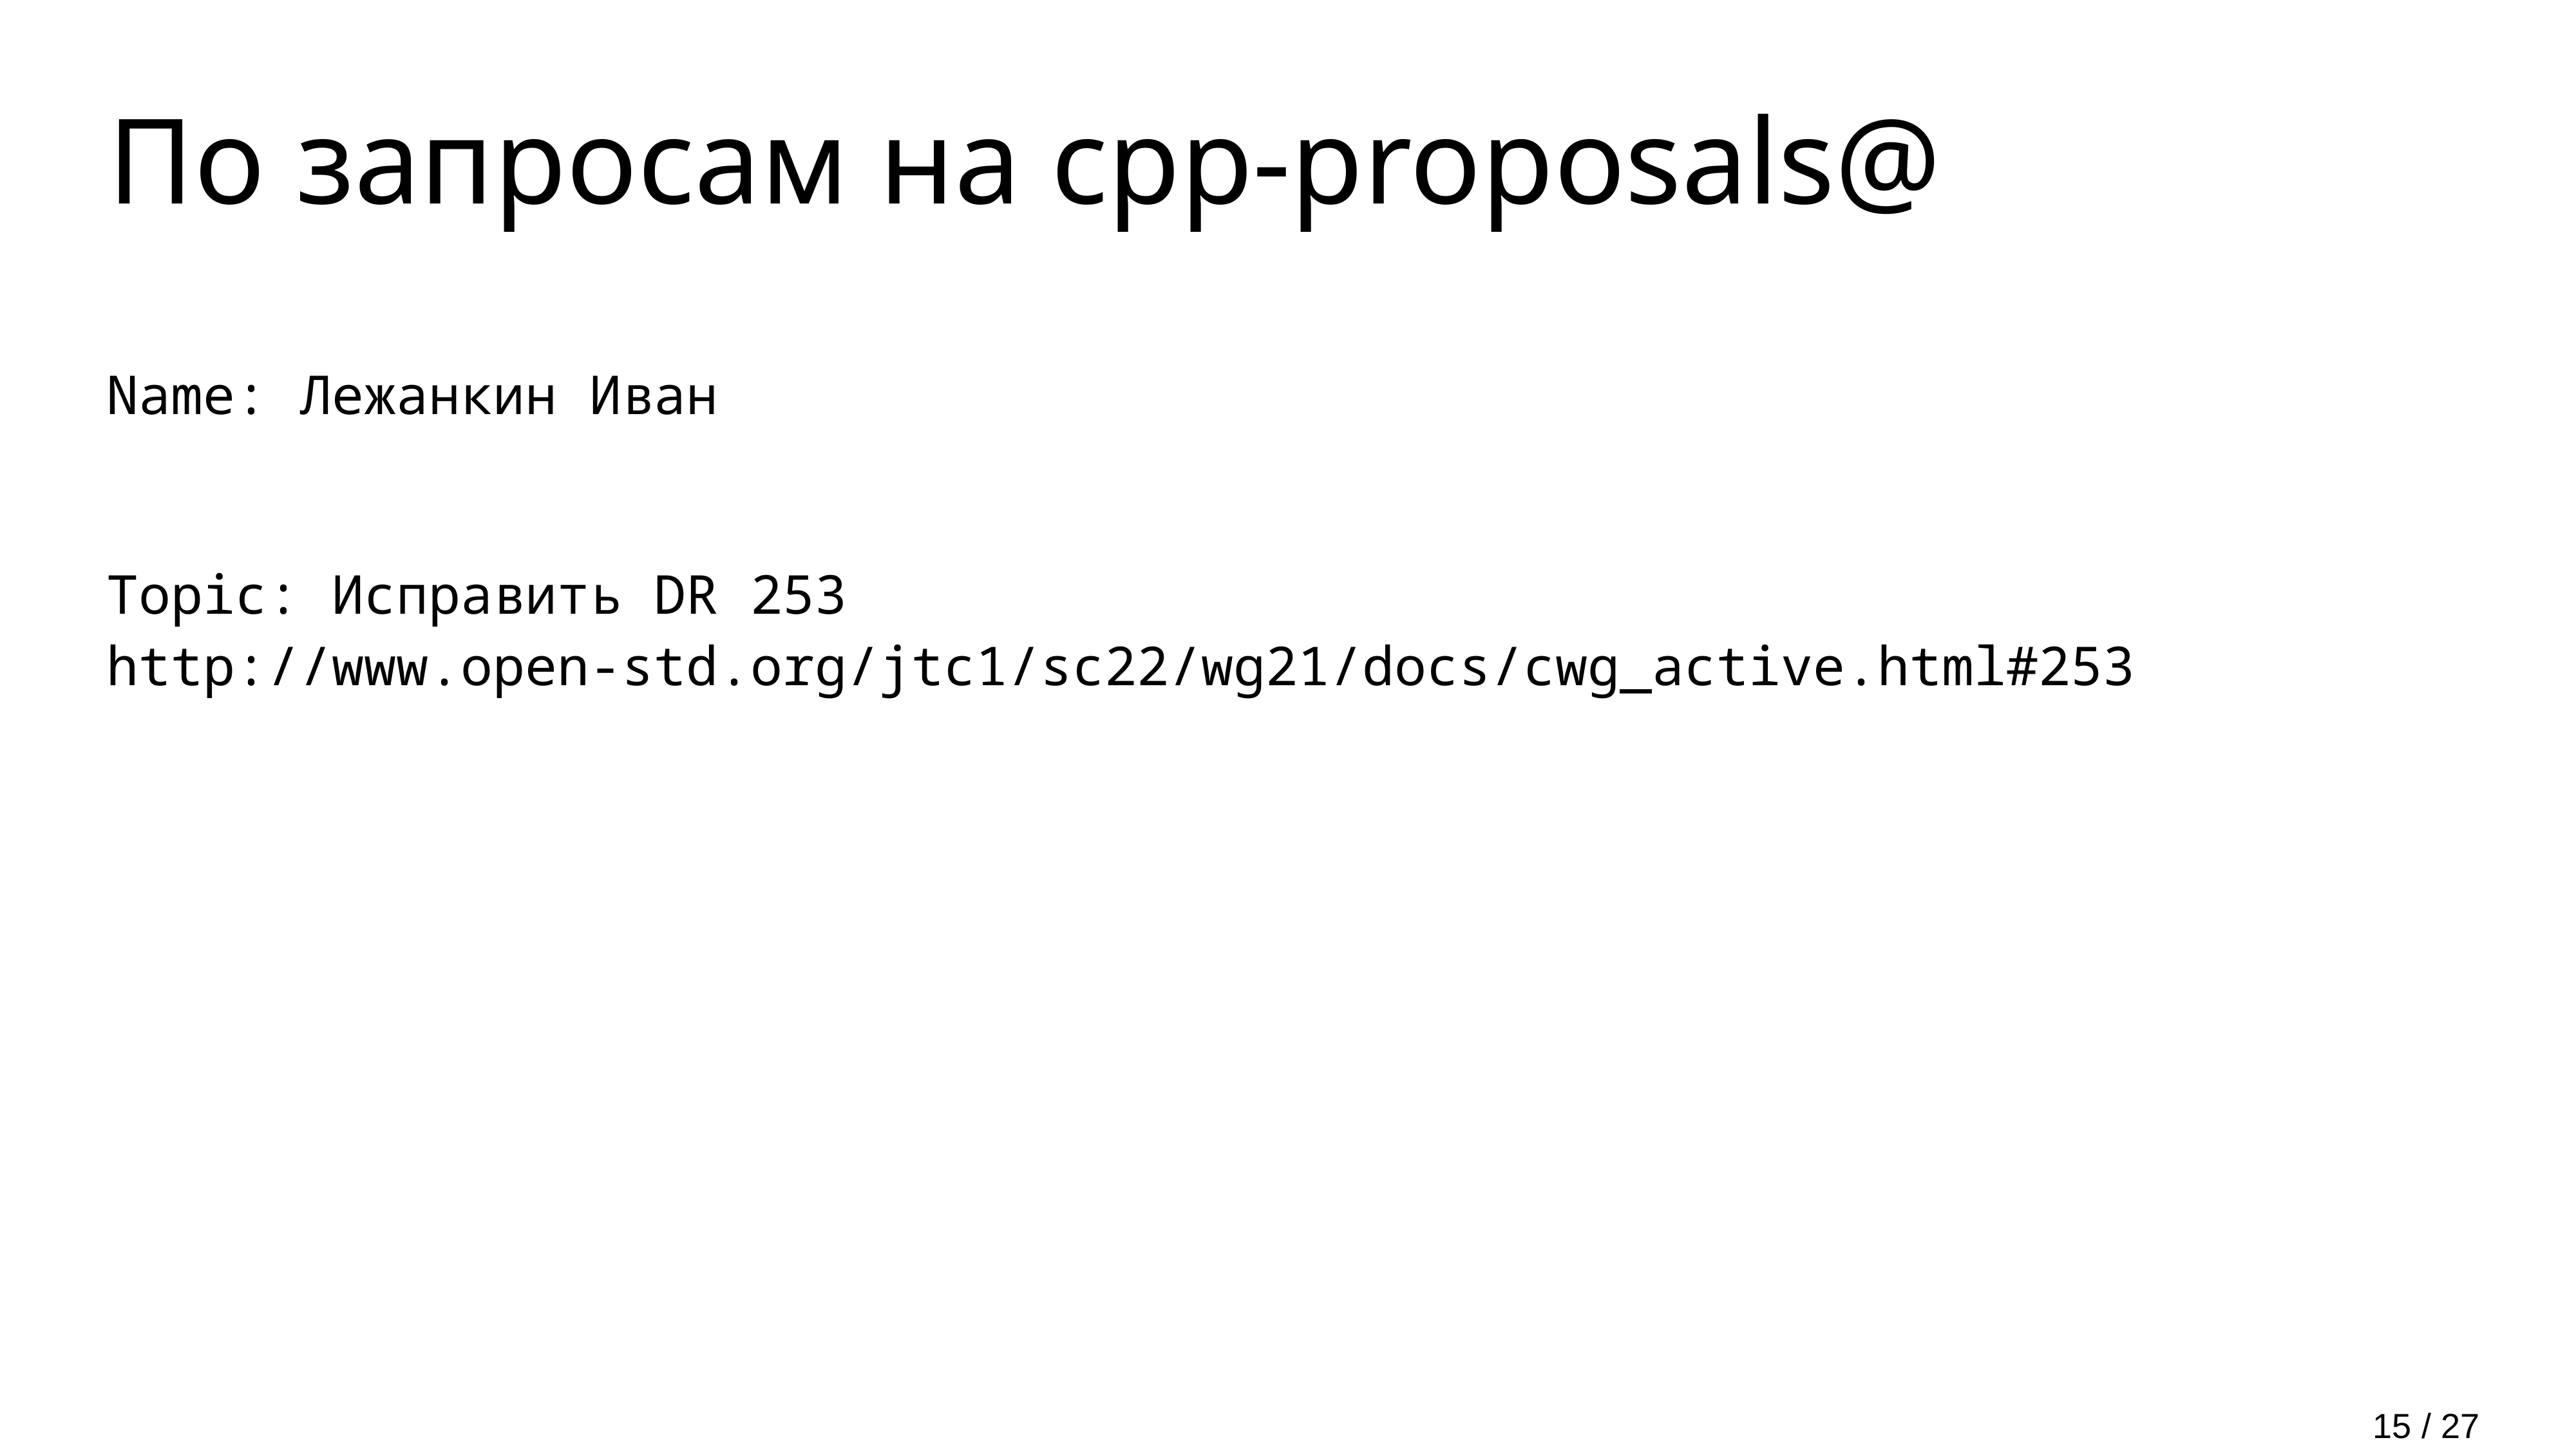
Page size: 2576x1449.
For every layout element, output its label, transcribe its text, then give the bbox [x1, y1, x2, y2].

title По запросам на cpp-proposals@ [108, 80, 2468, 242]
text_box <number> / 27 [2363, 1402, 2576, 1449]
list Name: Лежанкин Иван Topic: Исправить DR 253 http://www.open-std.org/jtc1/sc22/wg21/docs/cwg_active.html#253 [0, 295, 2576, 1449]
